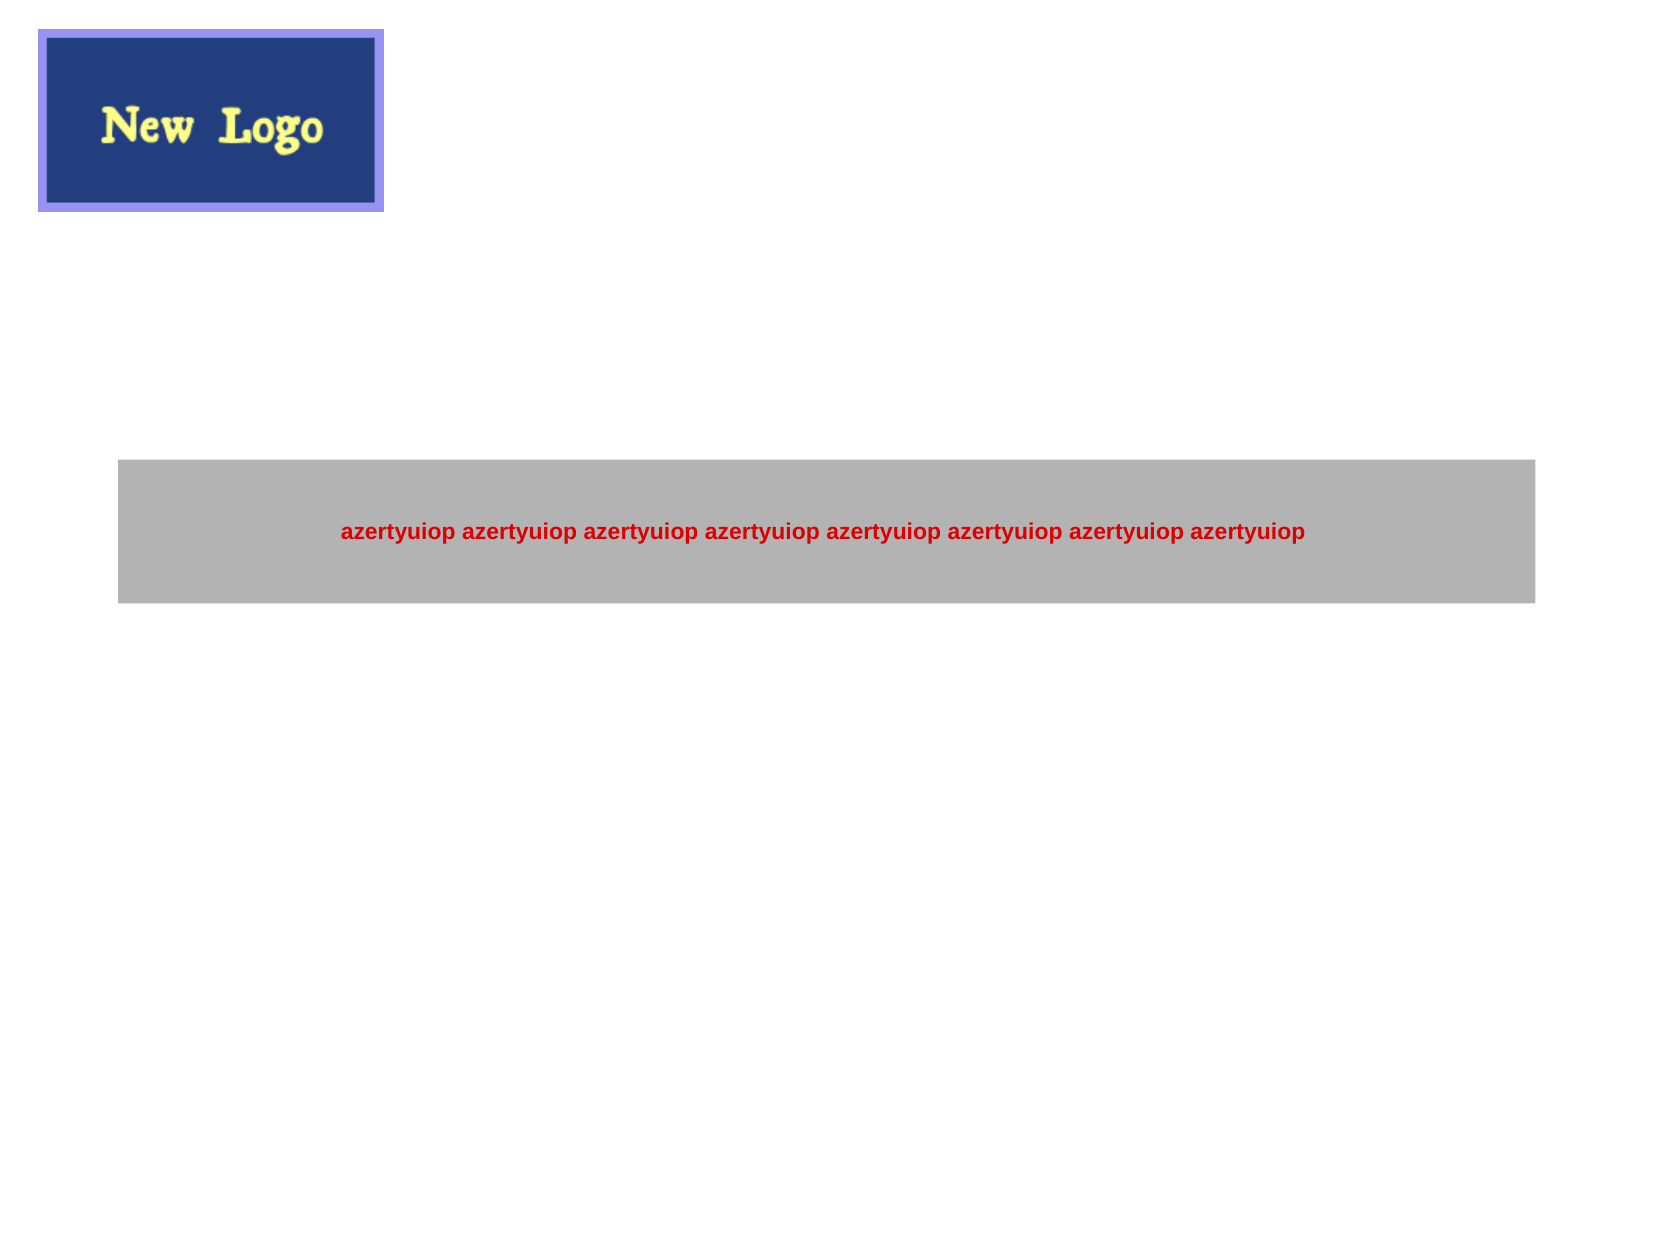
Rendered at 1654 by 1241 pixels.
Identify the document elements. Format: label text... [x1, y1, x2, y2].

picture [38, 29, 384, 212]
text_box azertyuiop azertyuiop azertyuiop azertyuiop azertyuiop azertyuiop azertyuiop azertyuiop [118, 459, 1536, 604]
